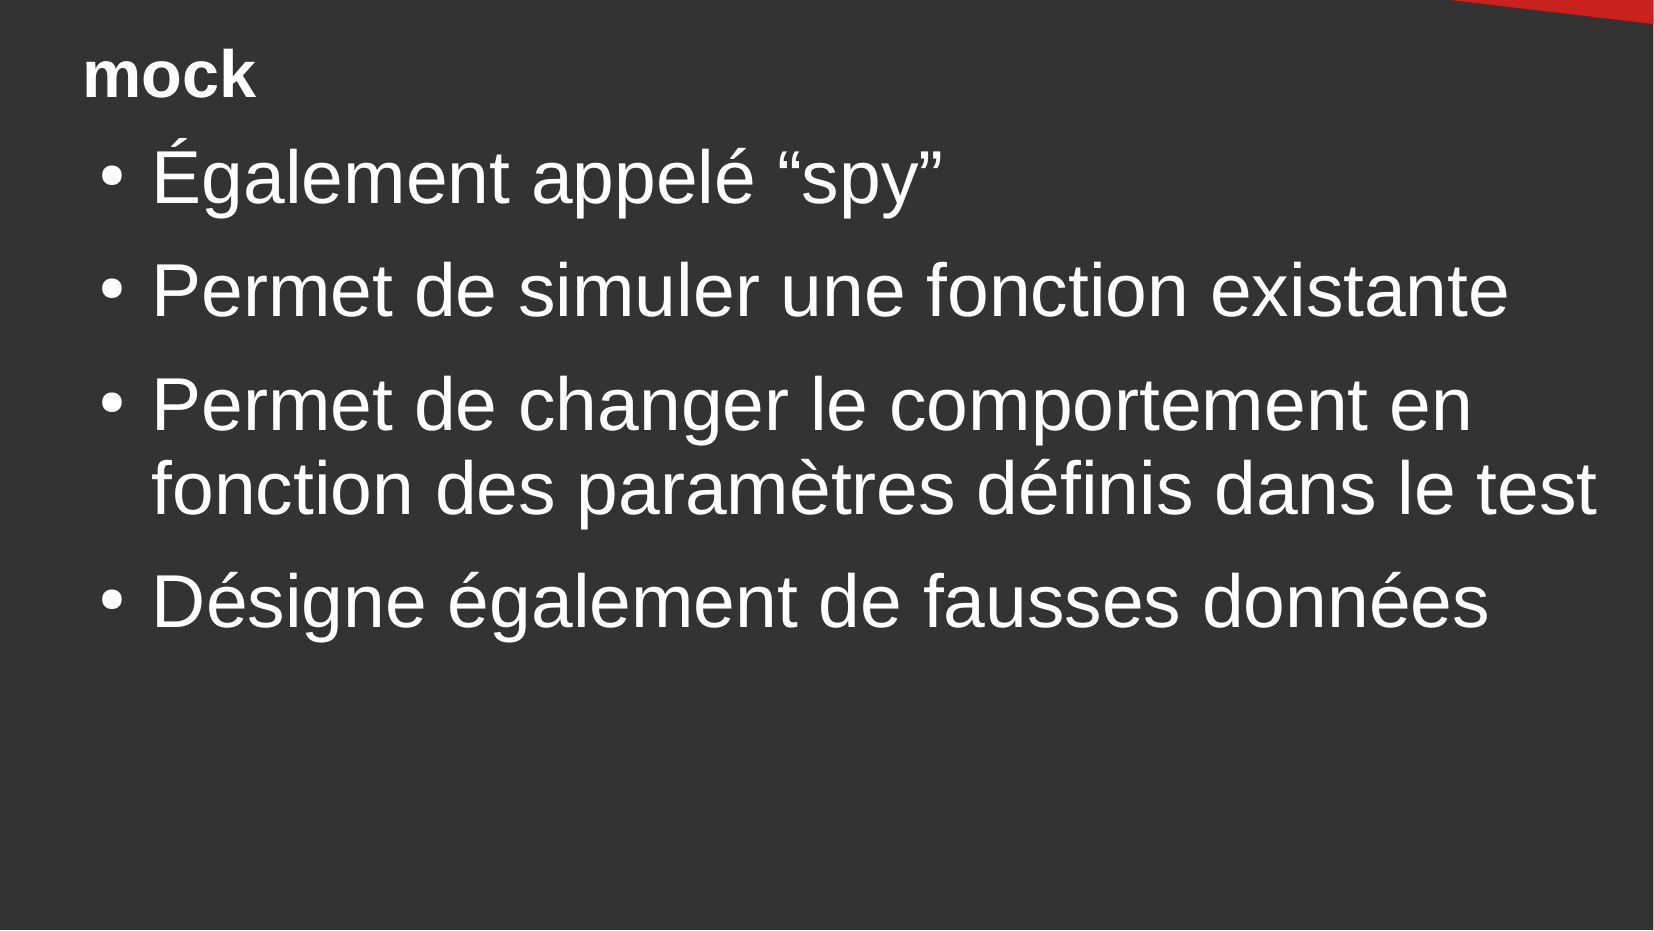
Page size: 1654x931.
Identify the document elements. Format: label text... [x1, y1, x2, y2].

list Également appelé “spy” Permet de simuler une fonction existante Permet de changer le comportement en fonction des paramètres définis dans le test Désigne également de fausses données [80, 135, 1619, 733]
text_box [1450, 0, 1654, 25]
title mock [82, 37, 1571, 112]
